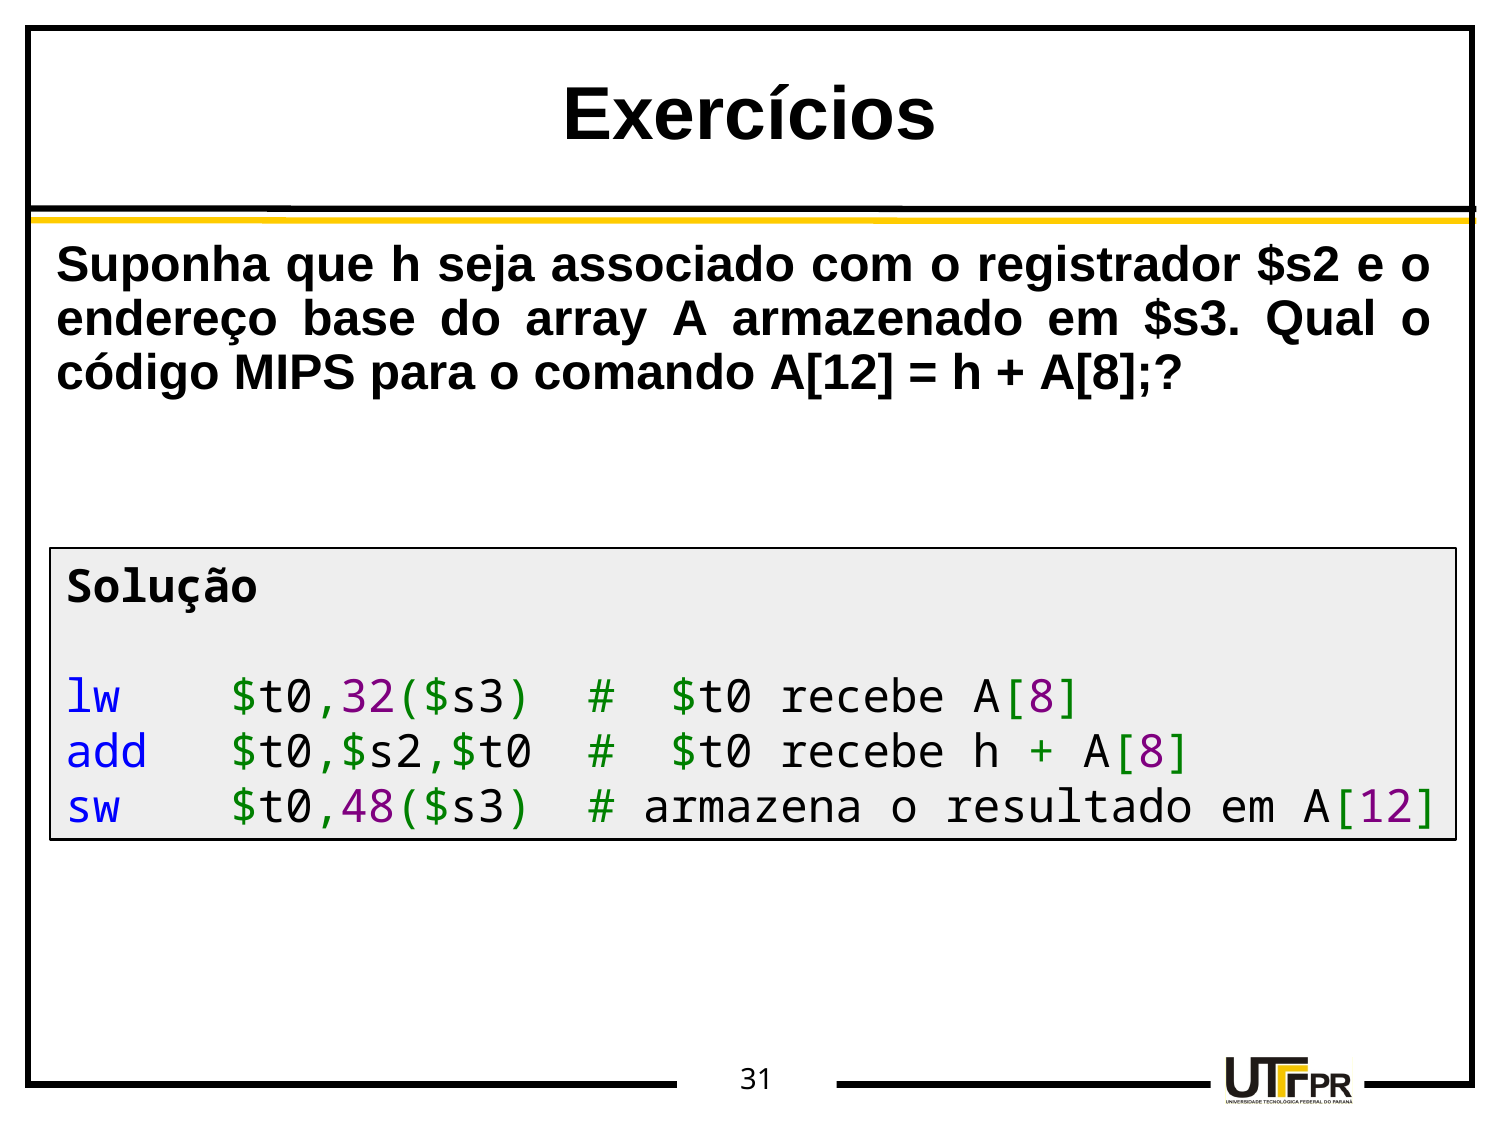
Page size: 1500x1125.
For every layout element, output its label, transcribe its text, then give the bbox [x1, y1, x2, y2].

picture [1225, 1057, 1353, 1104]
list Suponha que h seja associado com o registrador $s2 e o endereço base do array A armazenado em $s3. Qual o código MIPS para o comando A[12] = h + A[8];? [41, 231, 1447, 1043]
title Exercícios [0, 60, 1500, 167]
title [37, 24, 1288, 60]
text_box Solução lw $t0,32($s3) # $t0 recebe A[8] add $t0,$s2,$t0 # $t0 recebe h + A[8] sw $t0,48($s3) # armazena o resultado em A[12] [49, 547, 1457, 840]
